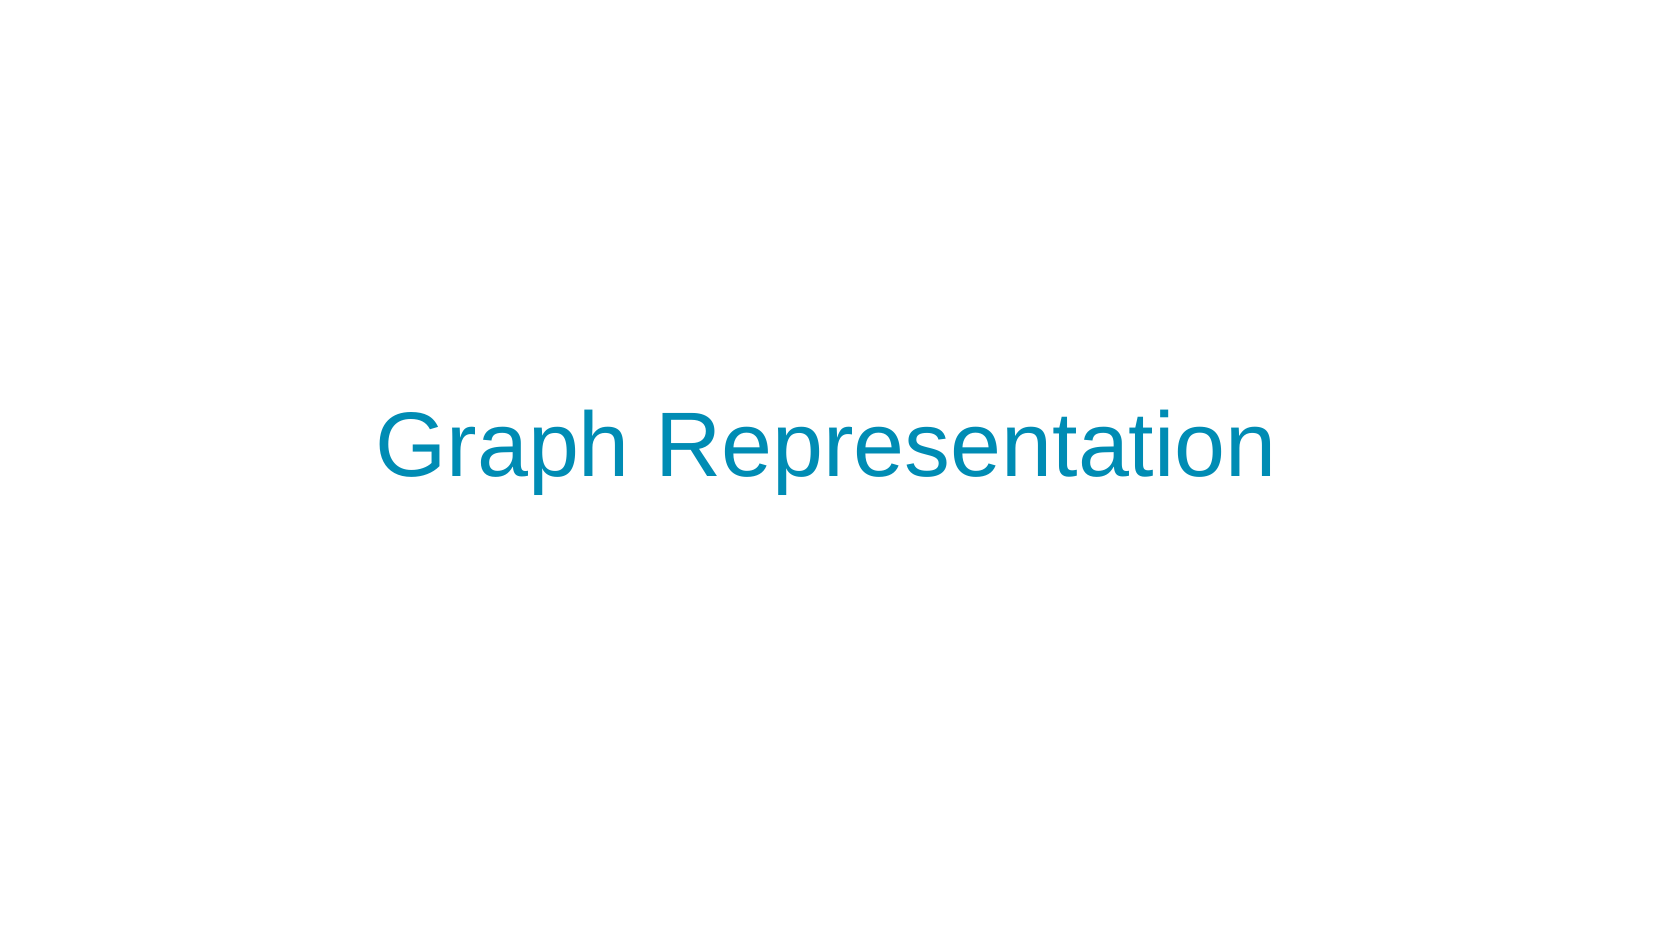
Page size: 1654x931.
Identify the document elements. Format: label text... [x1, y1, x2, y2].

text_box Graph Representation [367, 376, 1287, 504]
